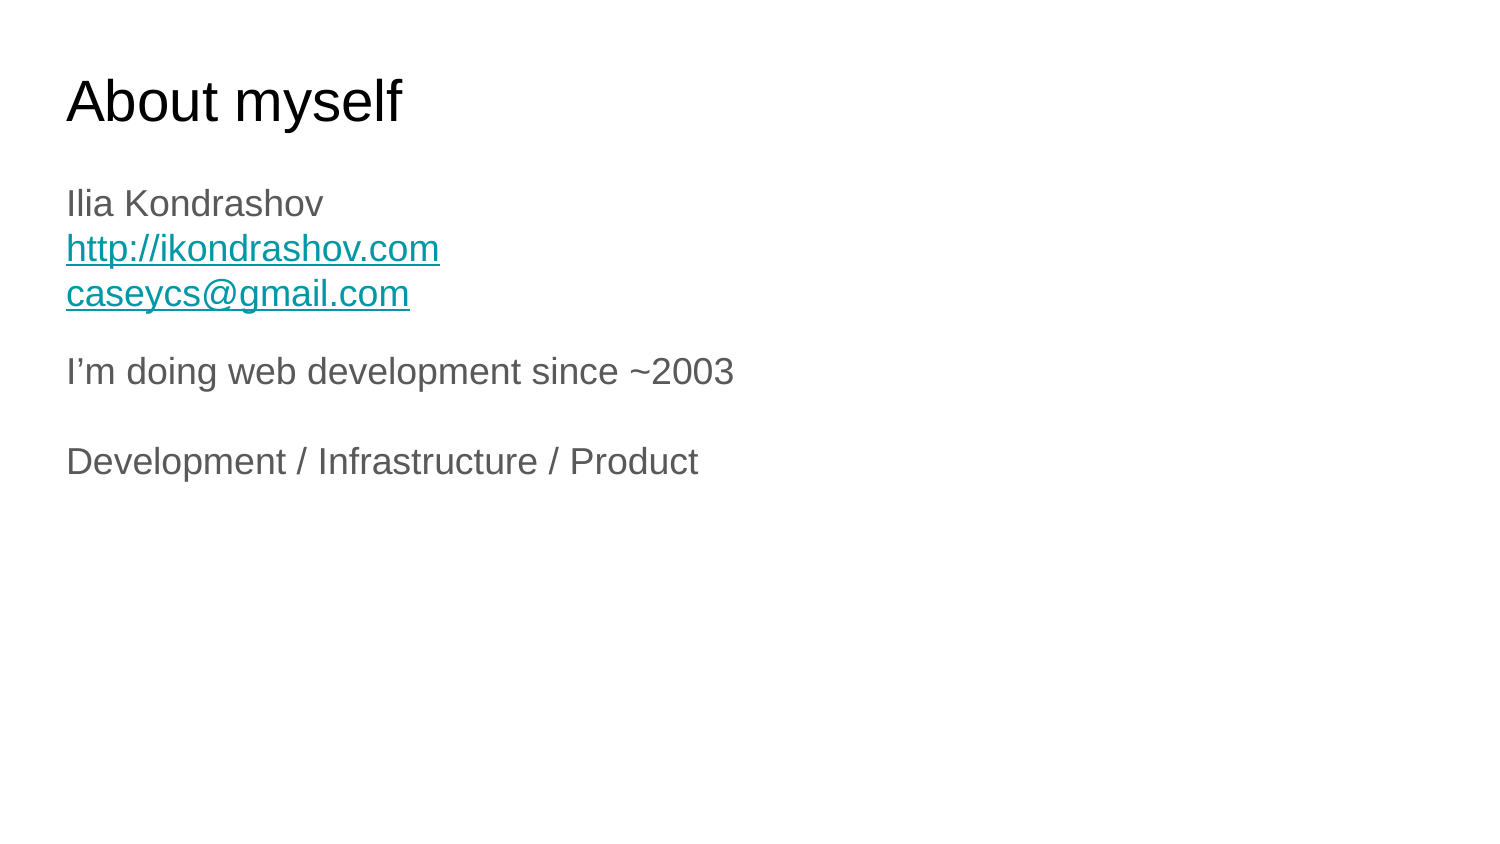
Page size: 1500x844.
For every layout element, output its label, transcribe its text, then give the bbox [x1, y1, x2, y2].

list Ilia Kondrashov http://ikondrashov.com caseycs@gmail.com I’m doing web development since ~2003 Development / Infrastructure / Product [51, 164, 1449, 725]
title About myself [51, 48, 1449, 142]
